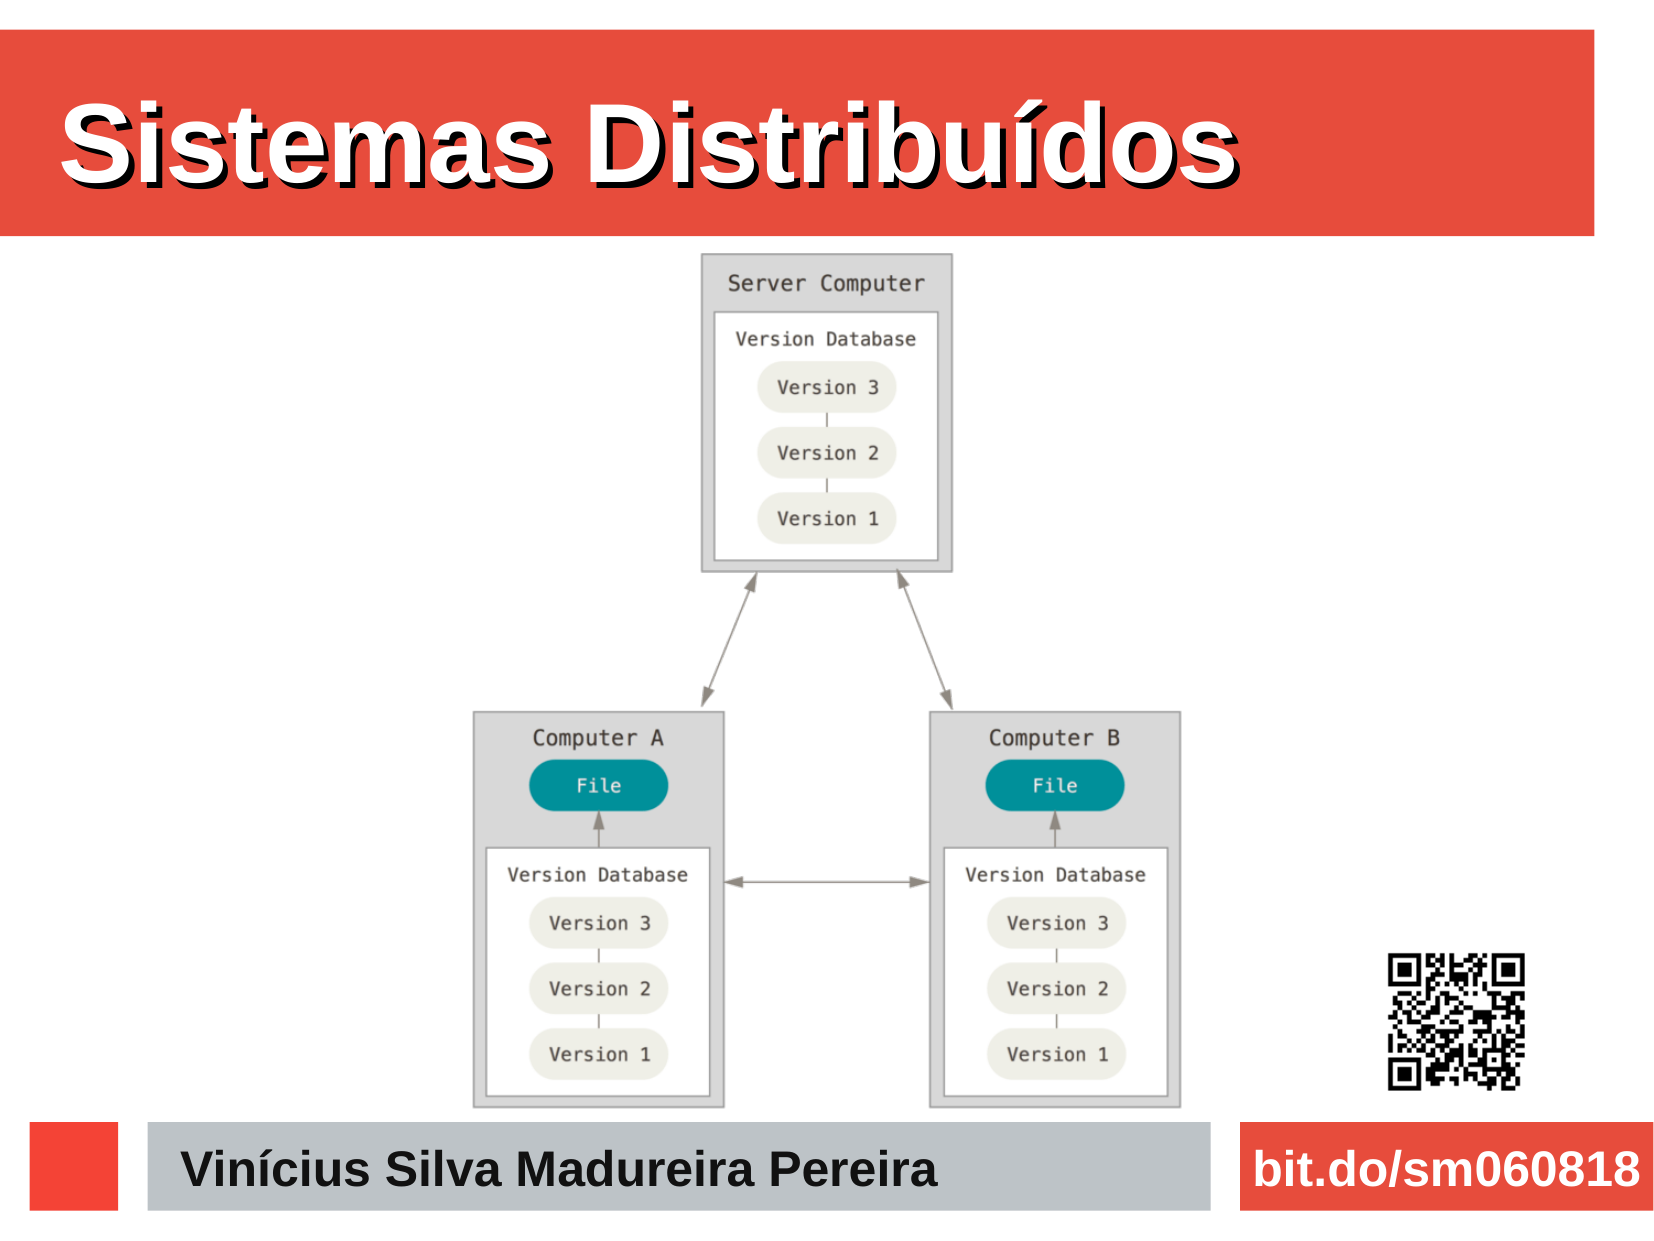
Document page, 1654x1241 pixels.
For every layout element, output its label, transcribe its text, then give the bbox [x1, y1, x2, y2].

title Sistemas Distribuídos [59, 59, 1595, 207]
picture [1379, 944, 1536, 1102]
picture [459, 241, 1195, 1123]
text_box bit.do/sm060818 [1228, 1133, 1654, 1205]
text_box Vinícius Silva Madureira Pereira [165, 1133, 1170, 1205]
